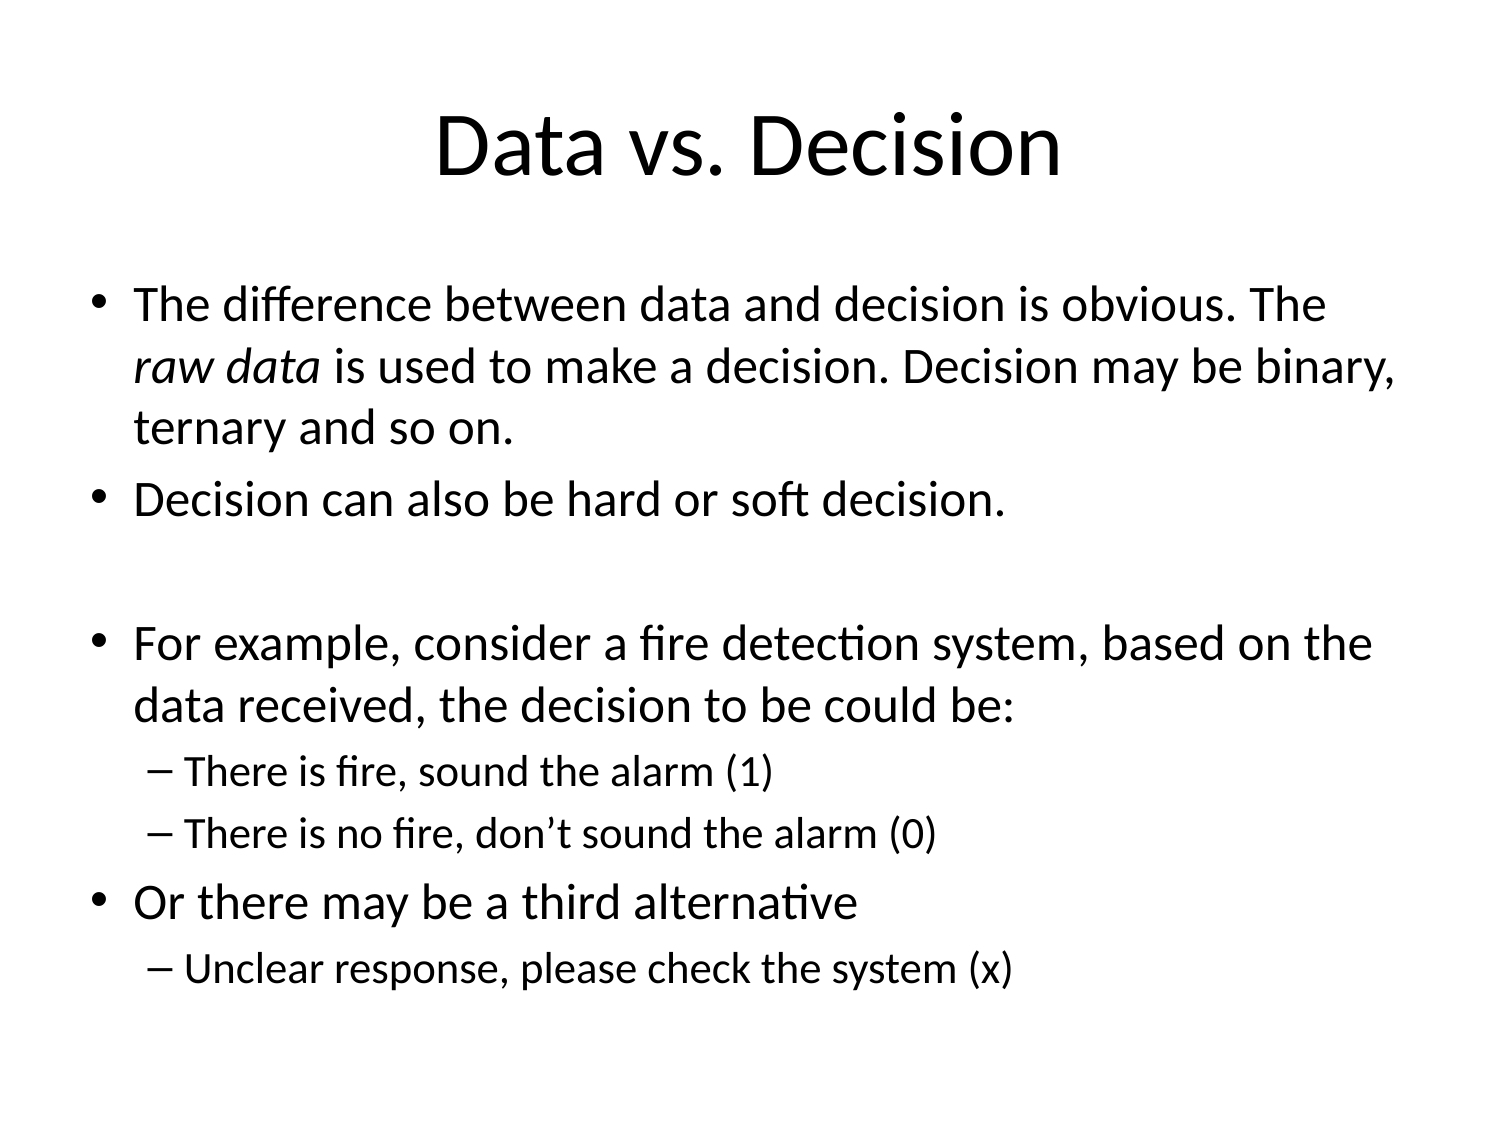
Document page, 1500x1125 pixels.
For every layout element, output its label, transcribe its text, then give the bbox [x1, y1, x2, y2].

list The difference between data and decision is obvious. The raw data is used to make a decision. Decision may be binary, ternary and so on. Decision can also be hard or soft decision. For example, consider a fire detection system, based on the data received, the decision to be could be: There is fire, sound the alarm (1) There is no fire, don’t sound the alarm (0) Or there may be a third alternative Unclear response, please check the system (x) [75, 262, 1425, 1005]
title Data vs. Decision [75, 45, 1425, 233]
